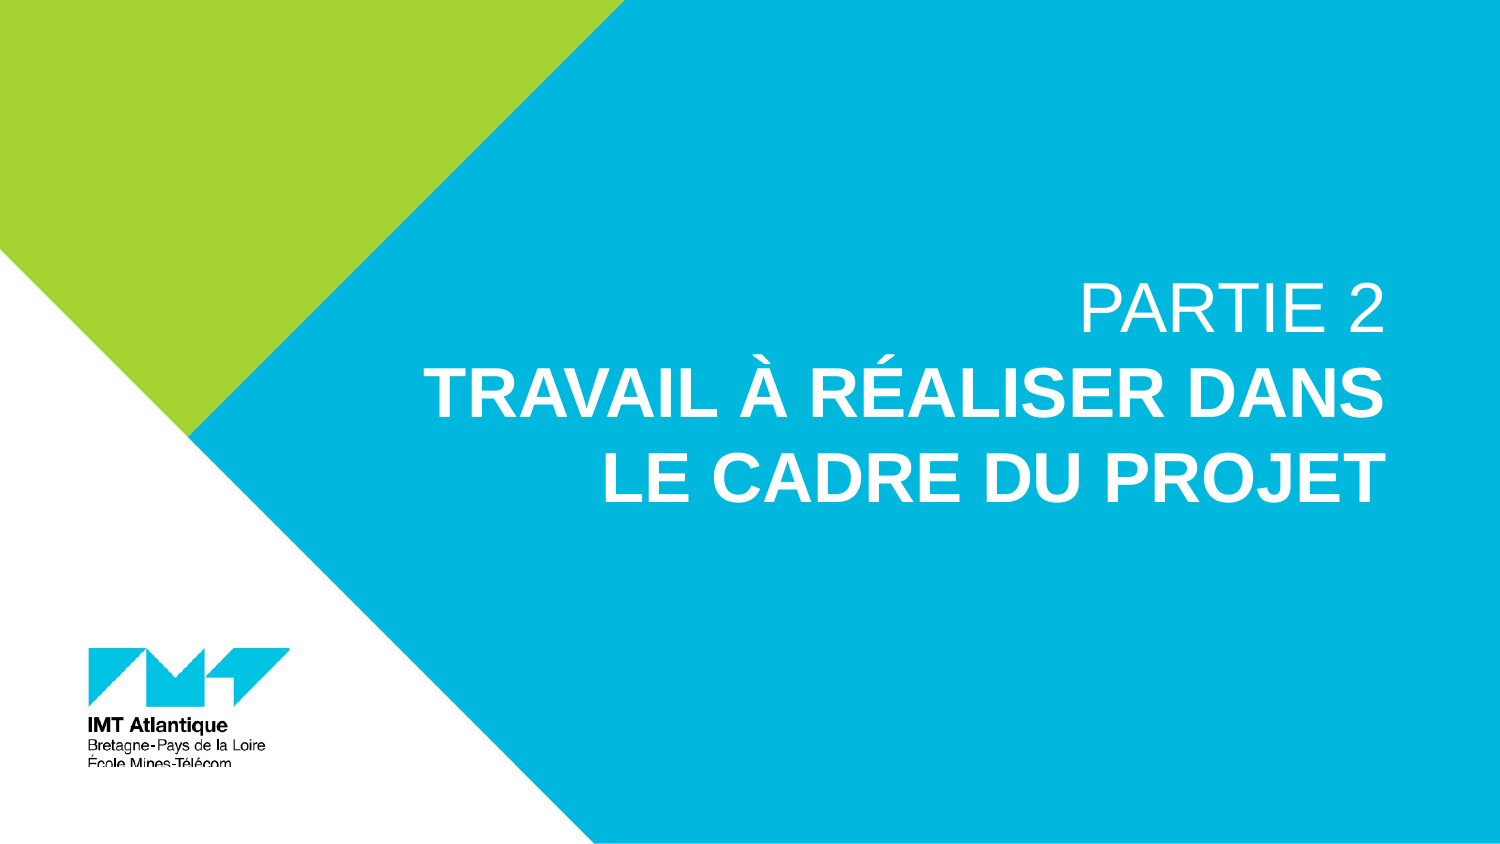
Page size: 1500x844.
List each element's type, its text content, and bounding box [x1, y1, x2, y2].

list Partie 2 Travail à réaliser dans Le cadre du projet [225, 112, 1387, 666]
